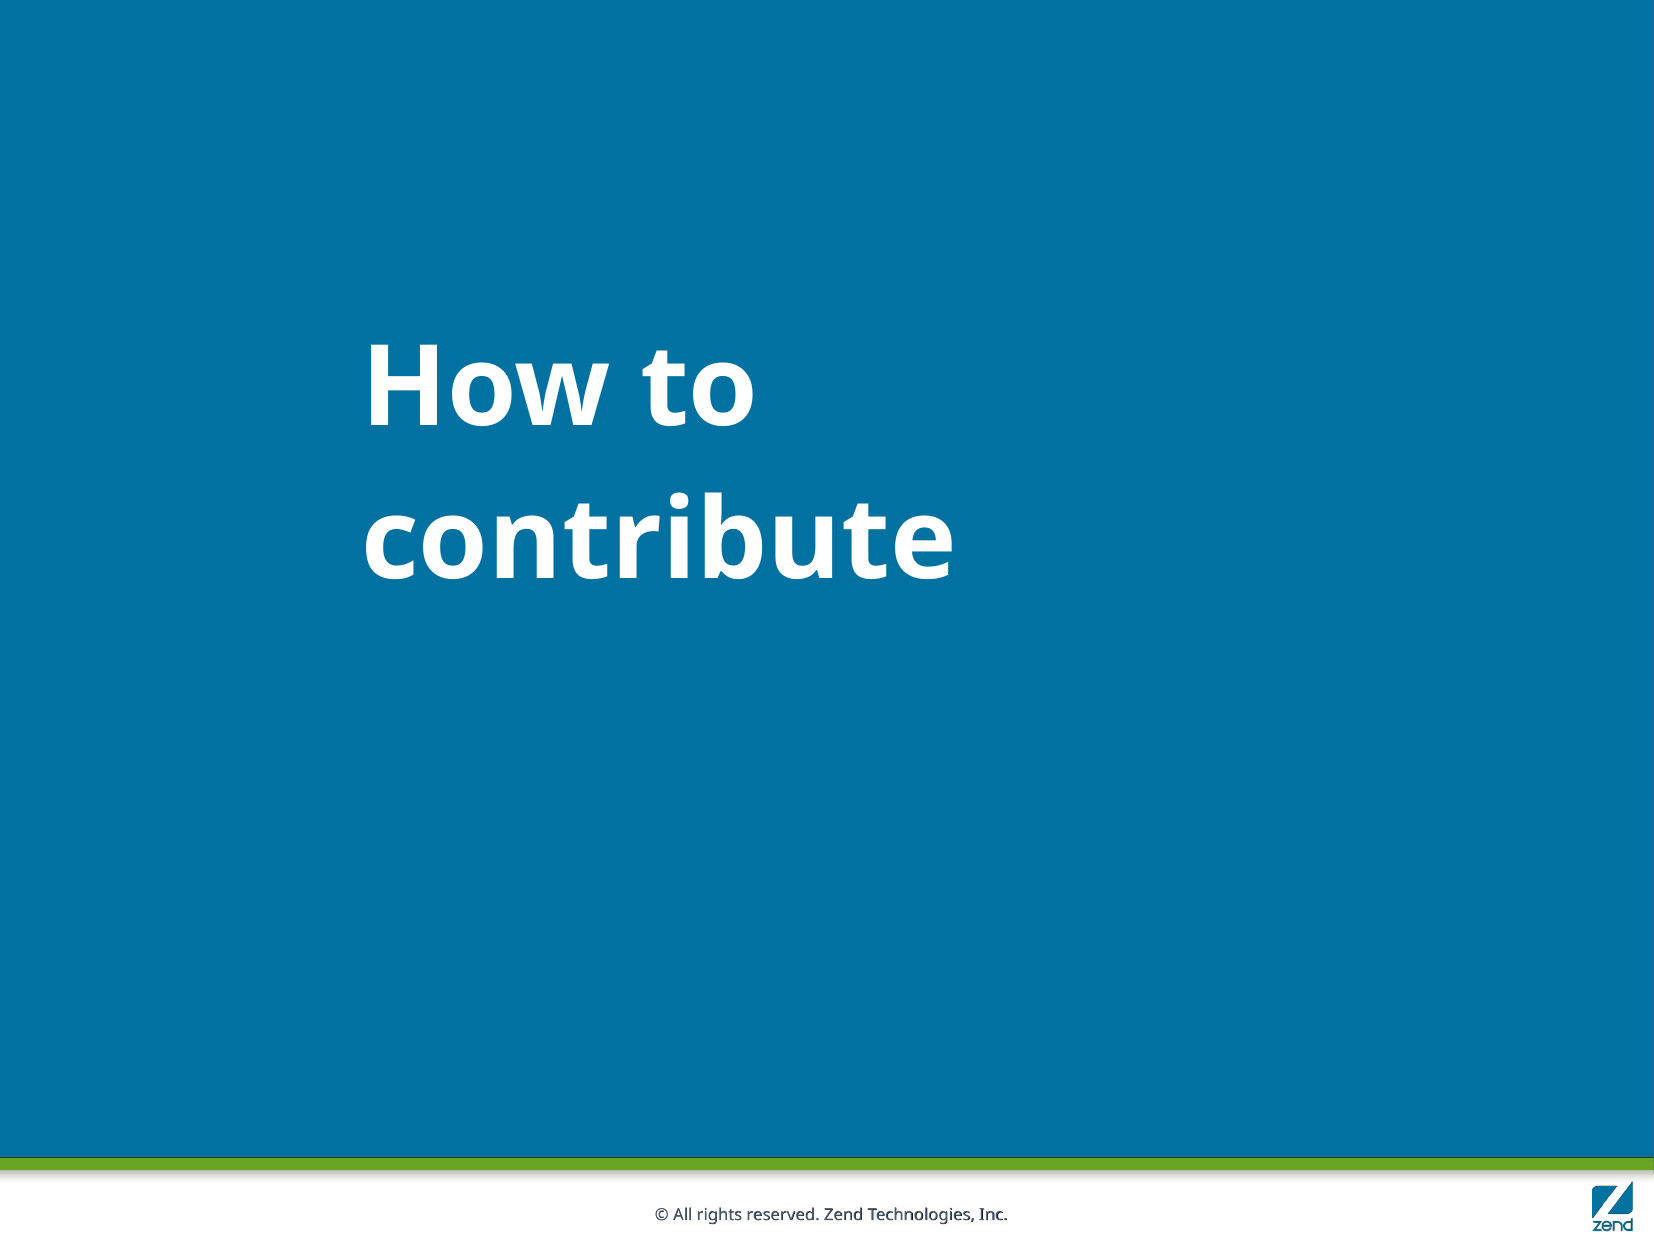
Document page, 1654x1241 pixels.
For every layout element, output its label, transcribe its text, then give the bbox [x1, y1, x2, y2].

title How to contribute [361, 460, 1374, 612]
picture [0, 1170, 1654, 1232]
